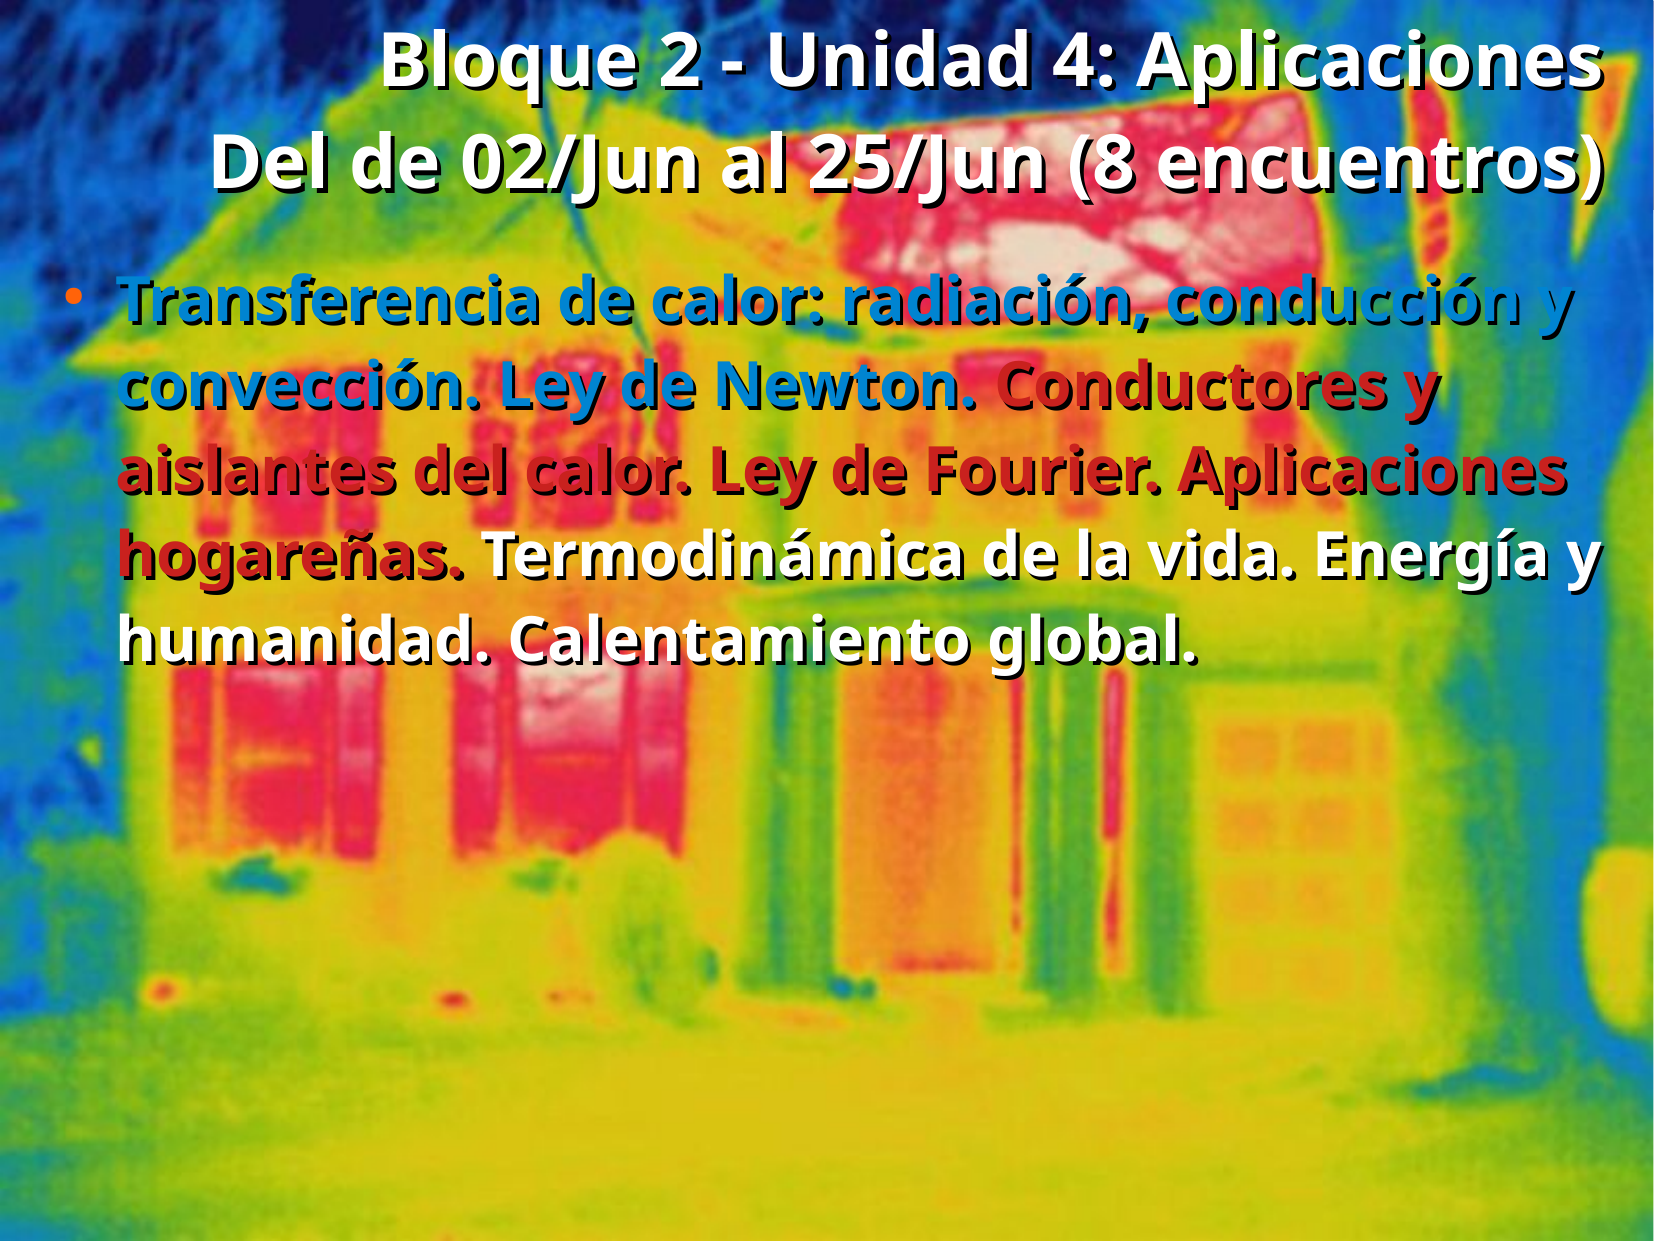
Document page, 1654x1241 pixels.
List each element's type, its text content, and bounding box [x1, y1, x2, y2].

title Bloque 2 - Unidad 4: Aplicaciones Del de 02/Jun al 25/Jun (8 encuentros) [45, 0, 1606, 240]
picture [0, 0, 1654, 1241]
list Transferencia de calor: radiación, conducción y convección. Ley de Newton. Conductores y aislantes del calor. Ley de Fourier. Aplicaciones hogareñas. Termodinámica de la vida. Energía y humanidad. Calentamiento global. [45, 255, 1606, 1156]
